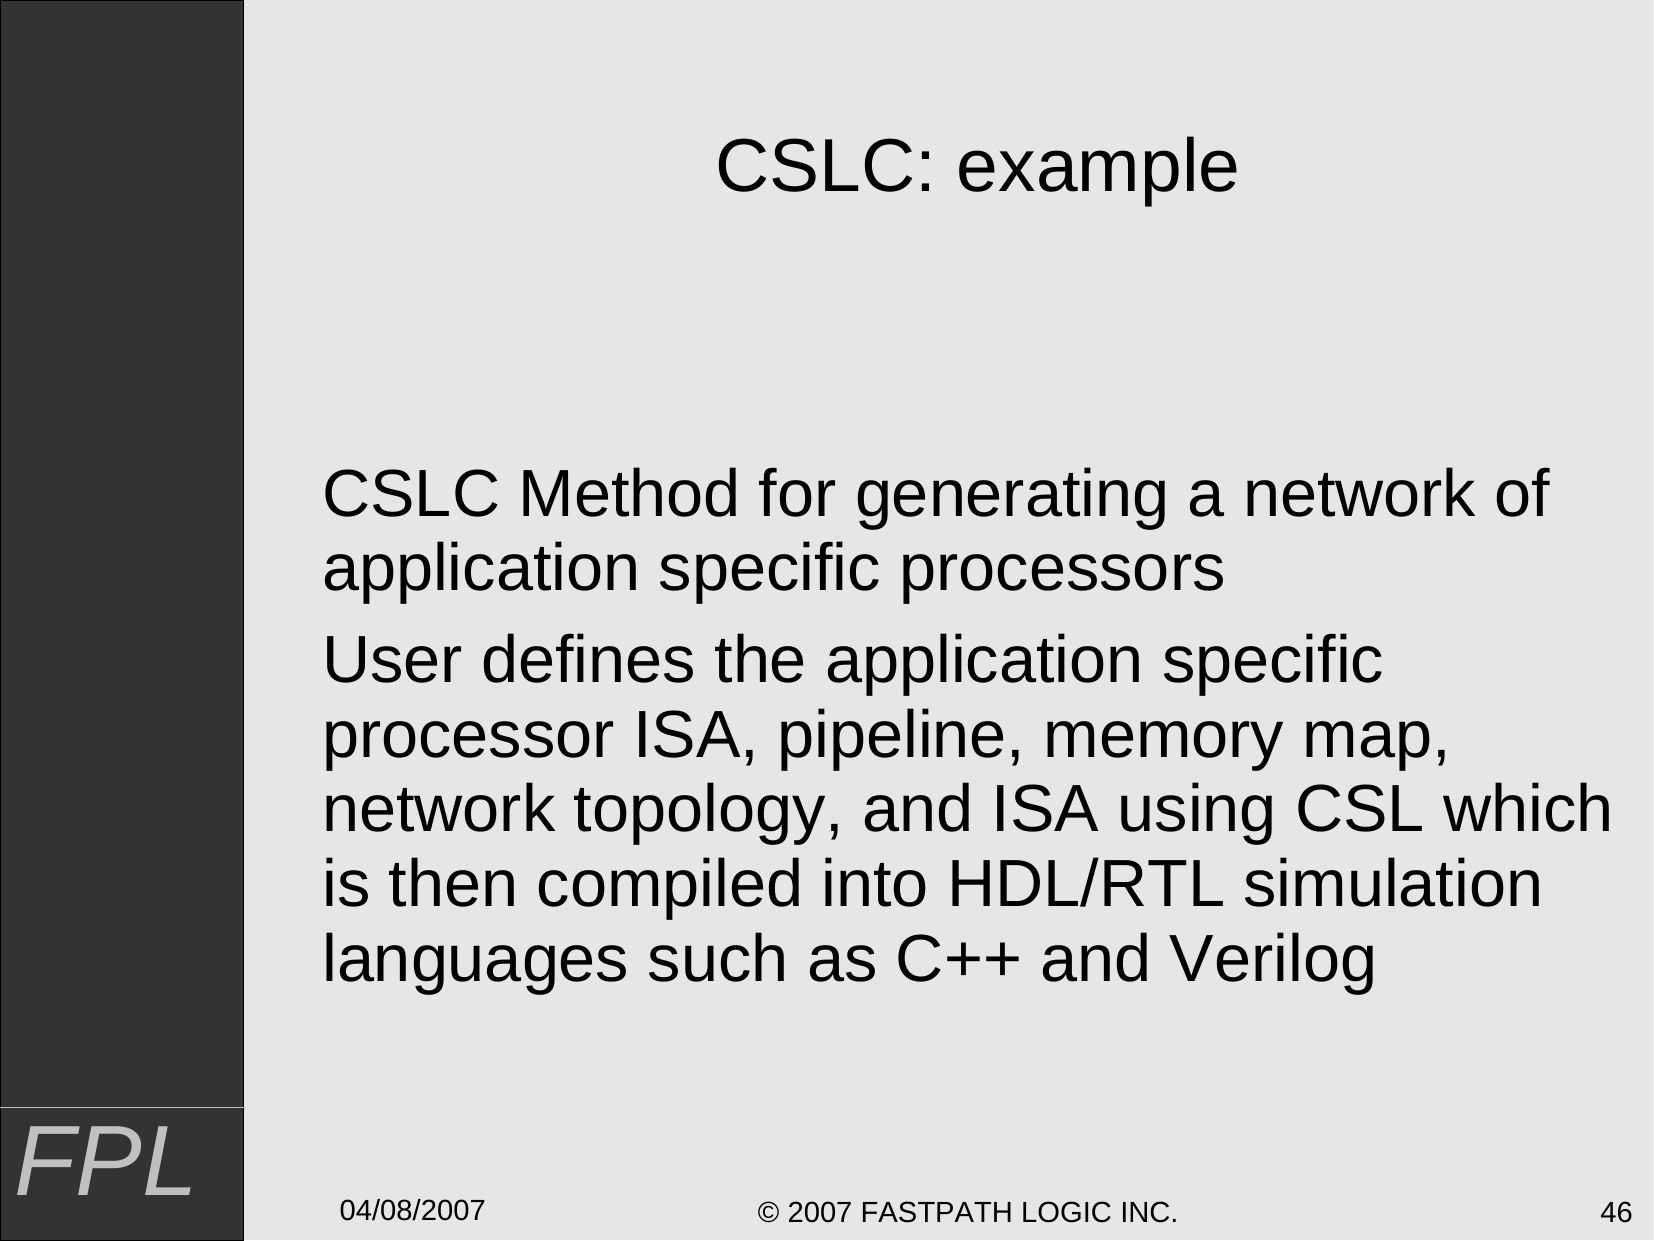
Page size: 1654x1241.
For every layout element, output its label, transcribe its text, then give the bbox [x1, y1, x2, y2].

title CSLC: example [427, 57, 1530, 272]
subtitle CSLC Method for generating a network of application specific processors User defines the application specific processor ISA, pipeline, memory map, network topology, and ISA using CSL which is then compiled into HDL/RTL simulation languages such as C++ and Verilog [322, 272, 1635, 1179]
